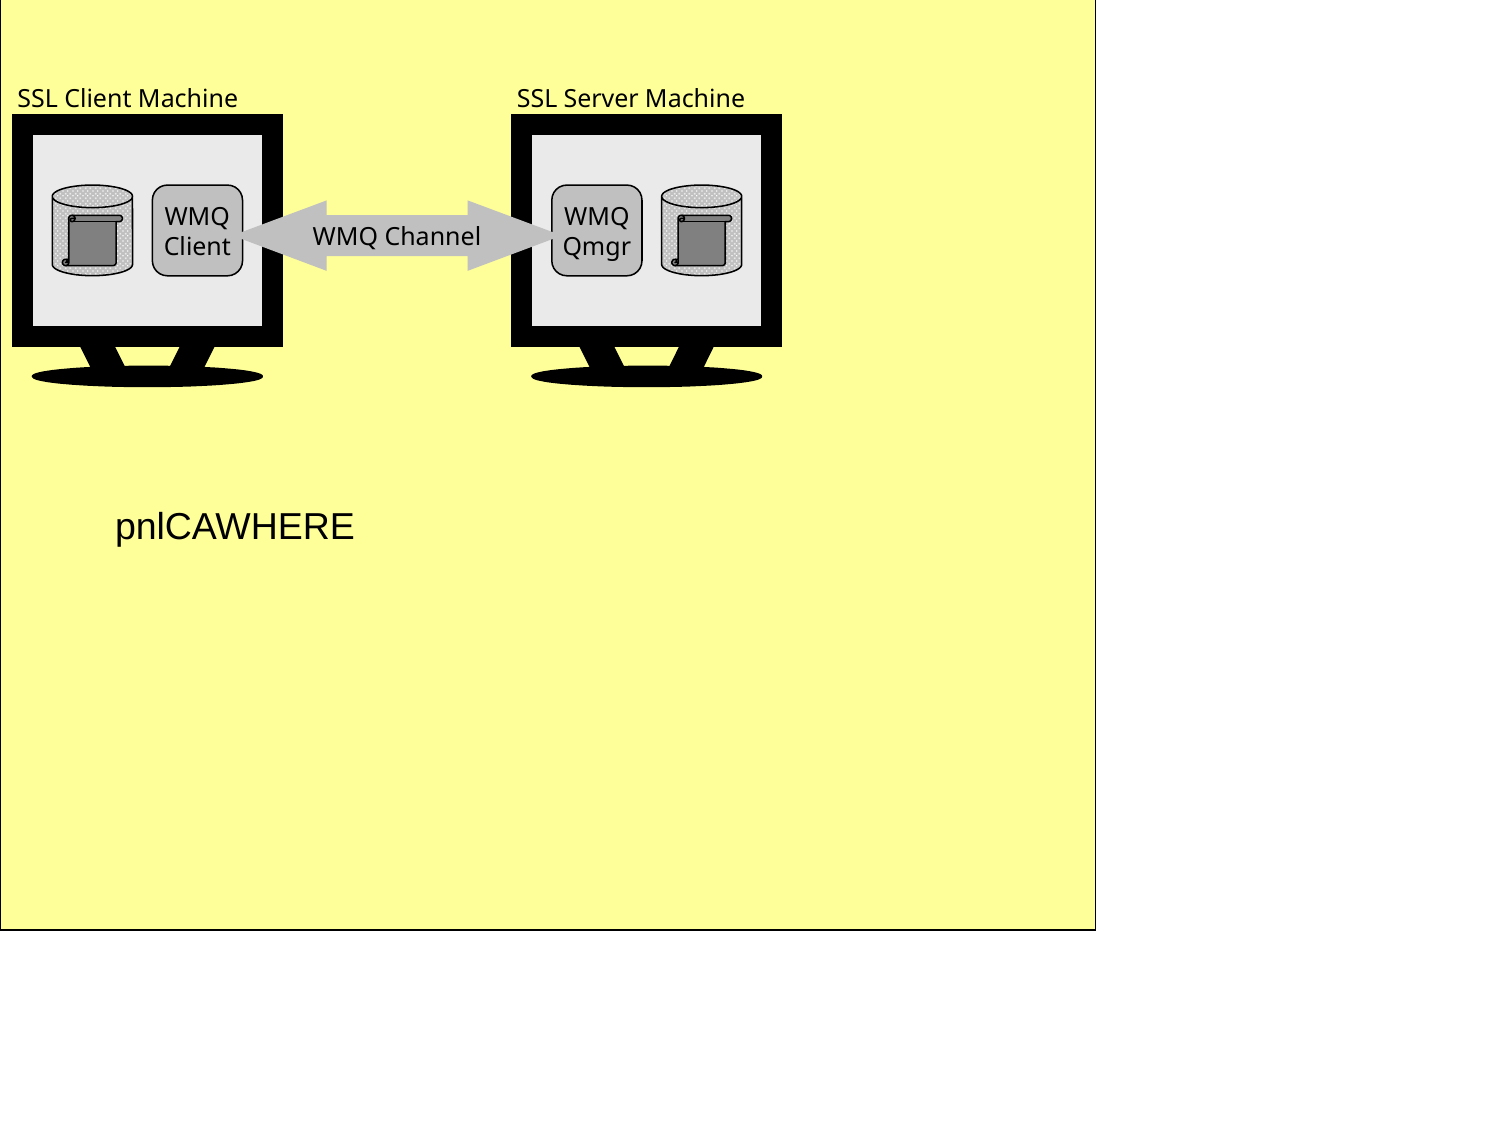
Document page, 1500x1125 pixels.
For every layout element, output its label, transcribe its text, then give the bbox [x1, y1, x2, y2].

text_box pnlCAWHERE [100, 494, 373, 555]
text_box [0, 0, 1095, 930]
text_box SSL Client Machine [2, 74, 333, 120]
text_box WMQ Qmgr [551, 185, 642, 276]
text_box WMQ Channel [262, 215, 533, 256]
text_box WMQ Client [152, 185, 243, 276]
text_box SSL Server Machine [501, 74, 832, 120]
